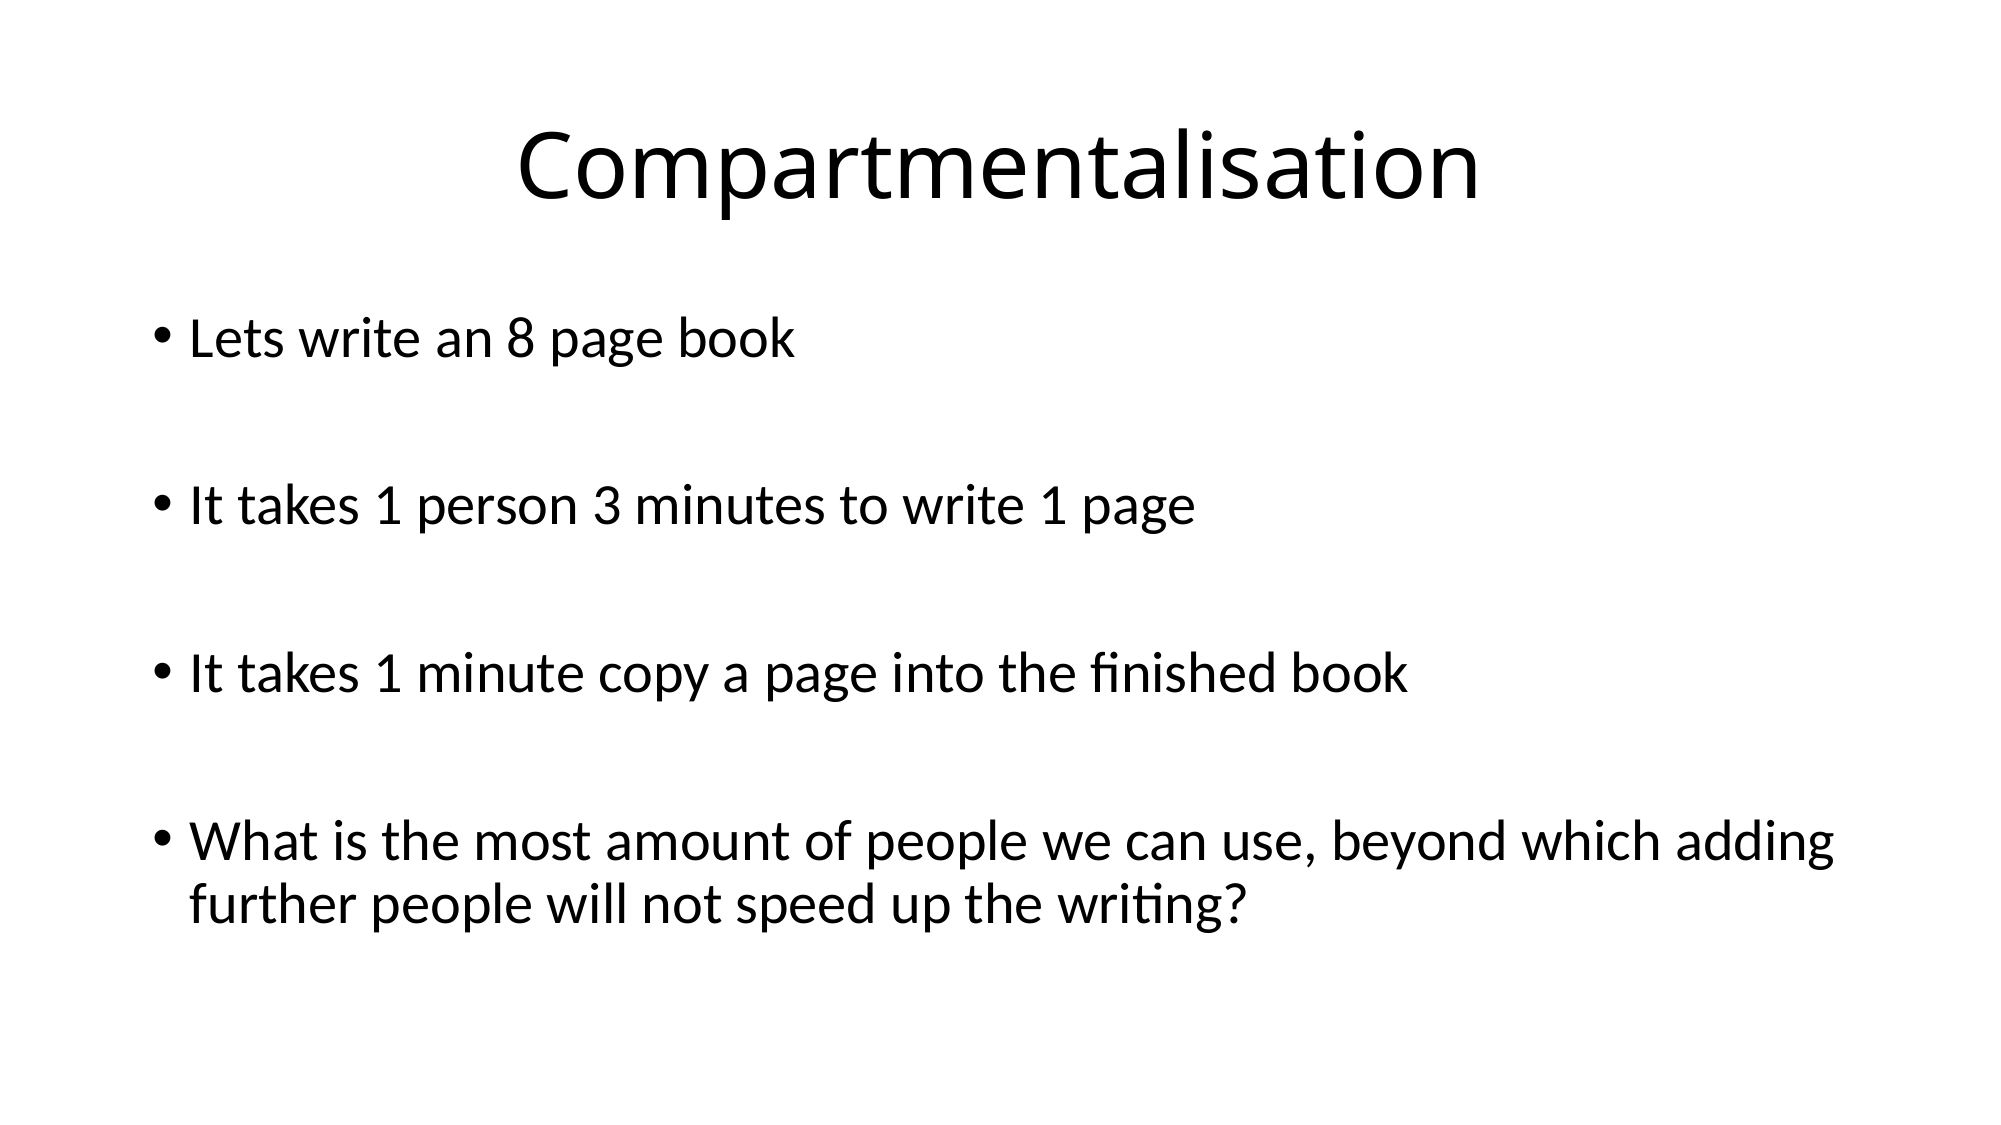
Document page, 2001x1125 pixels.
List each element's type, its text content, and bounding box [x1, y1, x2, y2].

title Compartmentalisation [137, 59, 1863, 278]
list Lets write an 8 page book It takes 1 person 3 minutes to write 1 page It takes 1 minute copy a page into the finished book What is the most amount of people we can use, beyond which adding further people will not speed up the writing? [137, 299, 1863, 1014]
